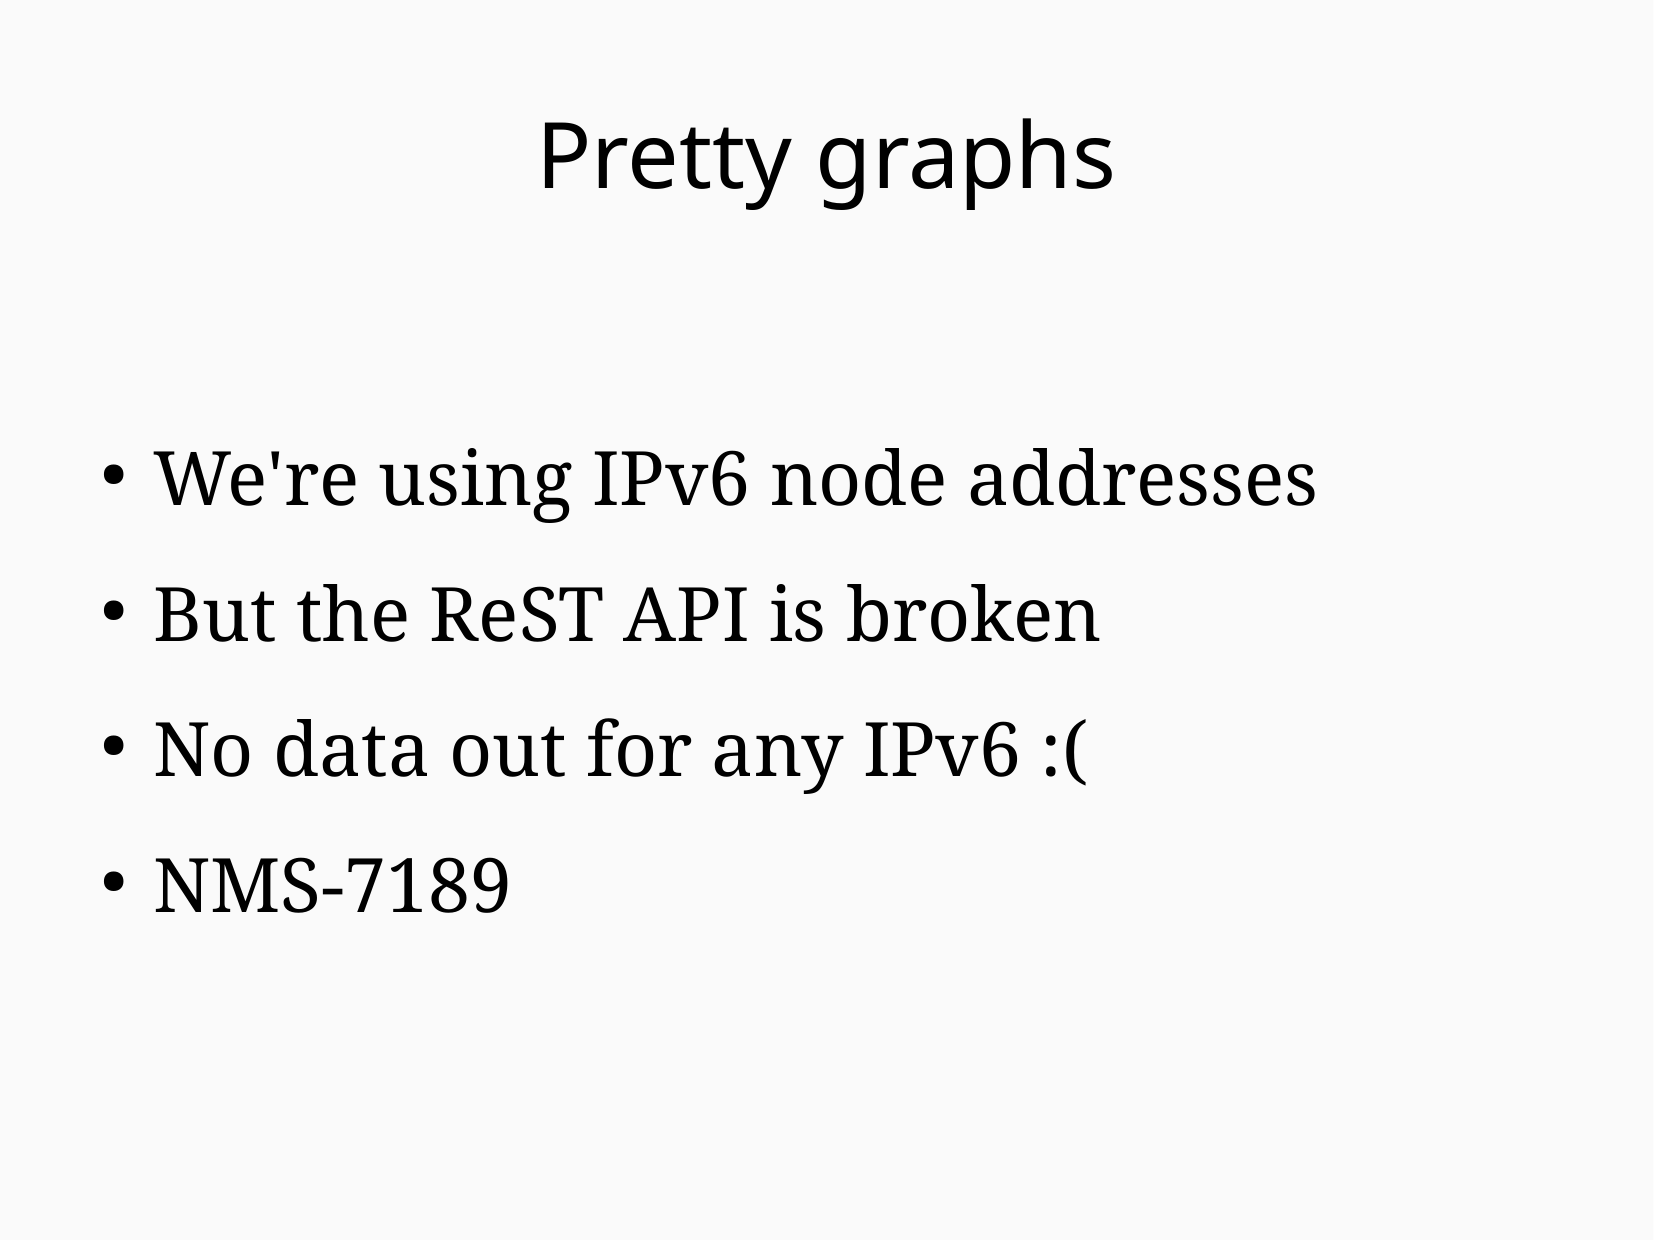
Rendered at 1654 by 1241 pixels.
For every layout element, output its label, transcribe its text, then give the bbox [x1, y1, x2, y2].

title Pretty graphs [82, 49, 1571, 257]
list We're using IPv6 node addresses But the ReST API is broken No data out for any IPv6 :( NMS-7189 [82, 290, 1571, 1010]
